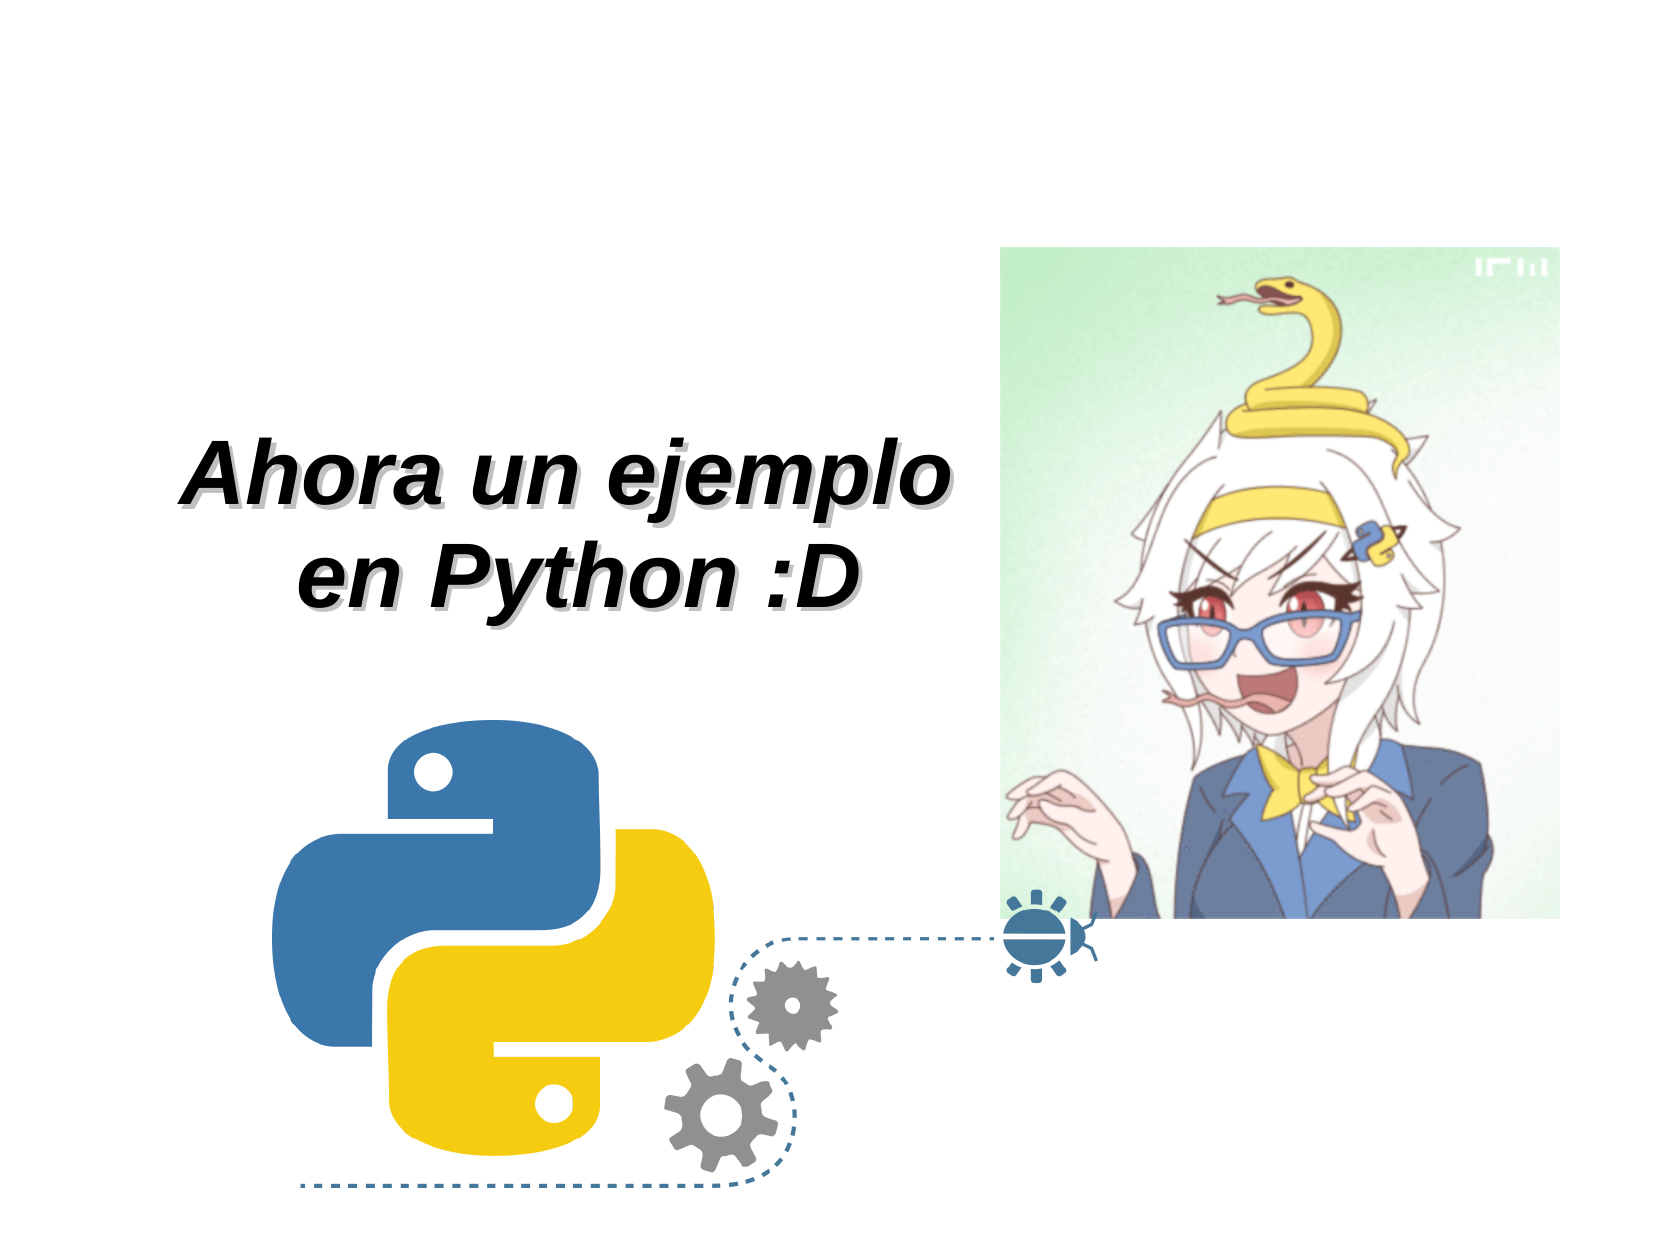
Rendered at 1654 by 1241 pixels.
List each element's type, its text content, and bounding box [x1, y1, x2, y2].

picture [94, 247, 1560, 1241]
title Ahora un ejemplo en Python :D [0, 141, 1182, 908]
